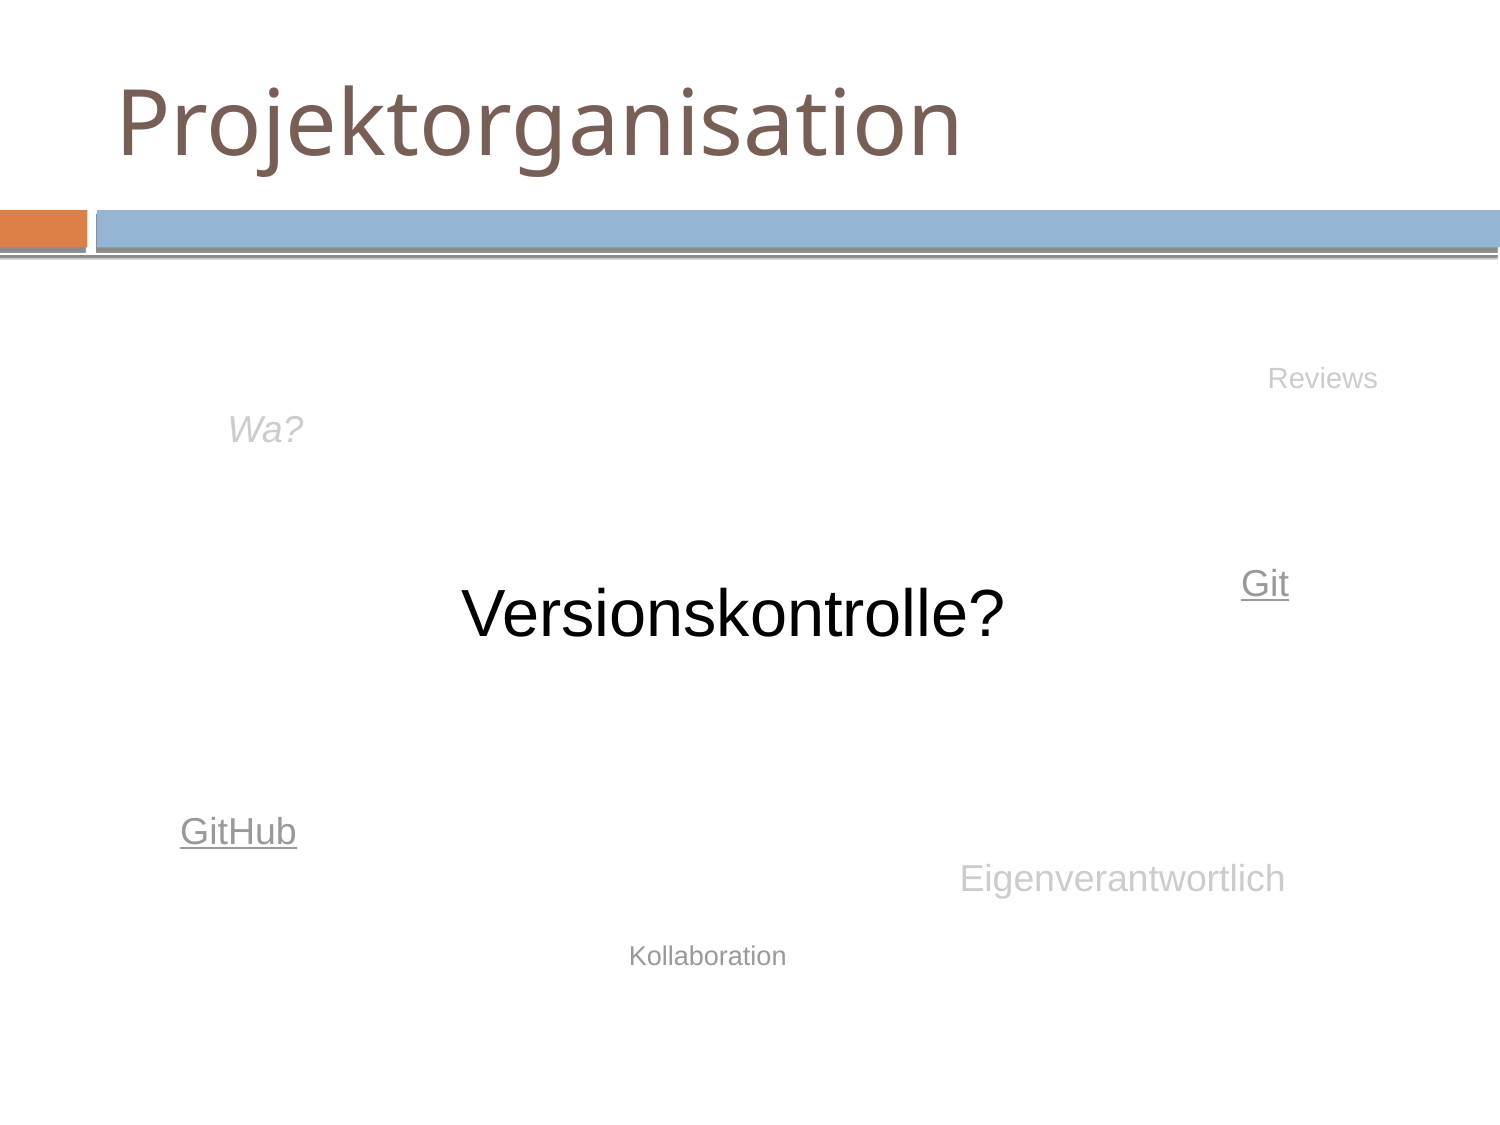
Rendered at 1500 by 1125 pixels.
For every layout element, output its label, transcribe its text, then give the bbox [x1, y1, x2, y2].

text_box Kollaboration [614, 933, 802, 979]
subtitle Versionskontrolle? [47, 274, 1385, 1028]
text_box Git [1226, 555, 1385, 612]
title Projektorganisation [100, 37, 1438, 200]
text_box Reviews [1253, 354, 1394, 402]
text_box GitHub [165, 803, 312, 860]
text_box Eigenverantwortlich [944, 850, 1301, 908]
text_box Wa? [212, 401, 339, 459]
